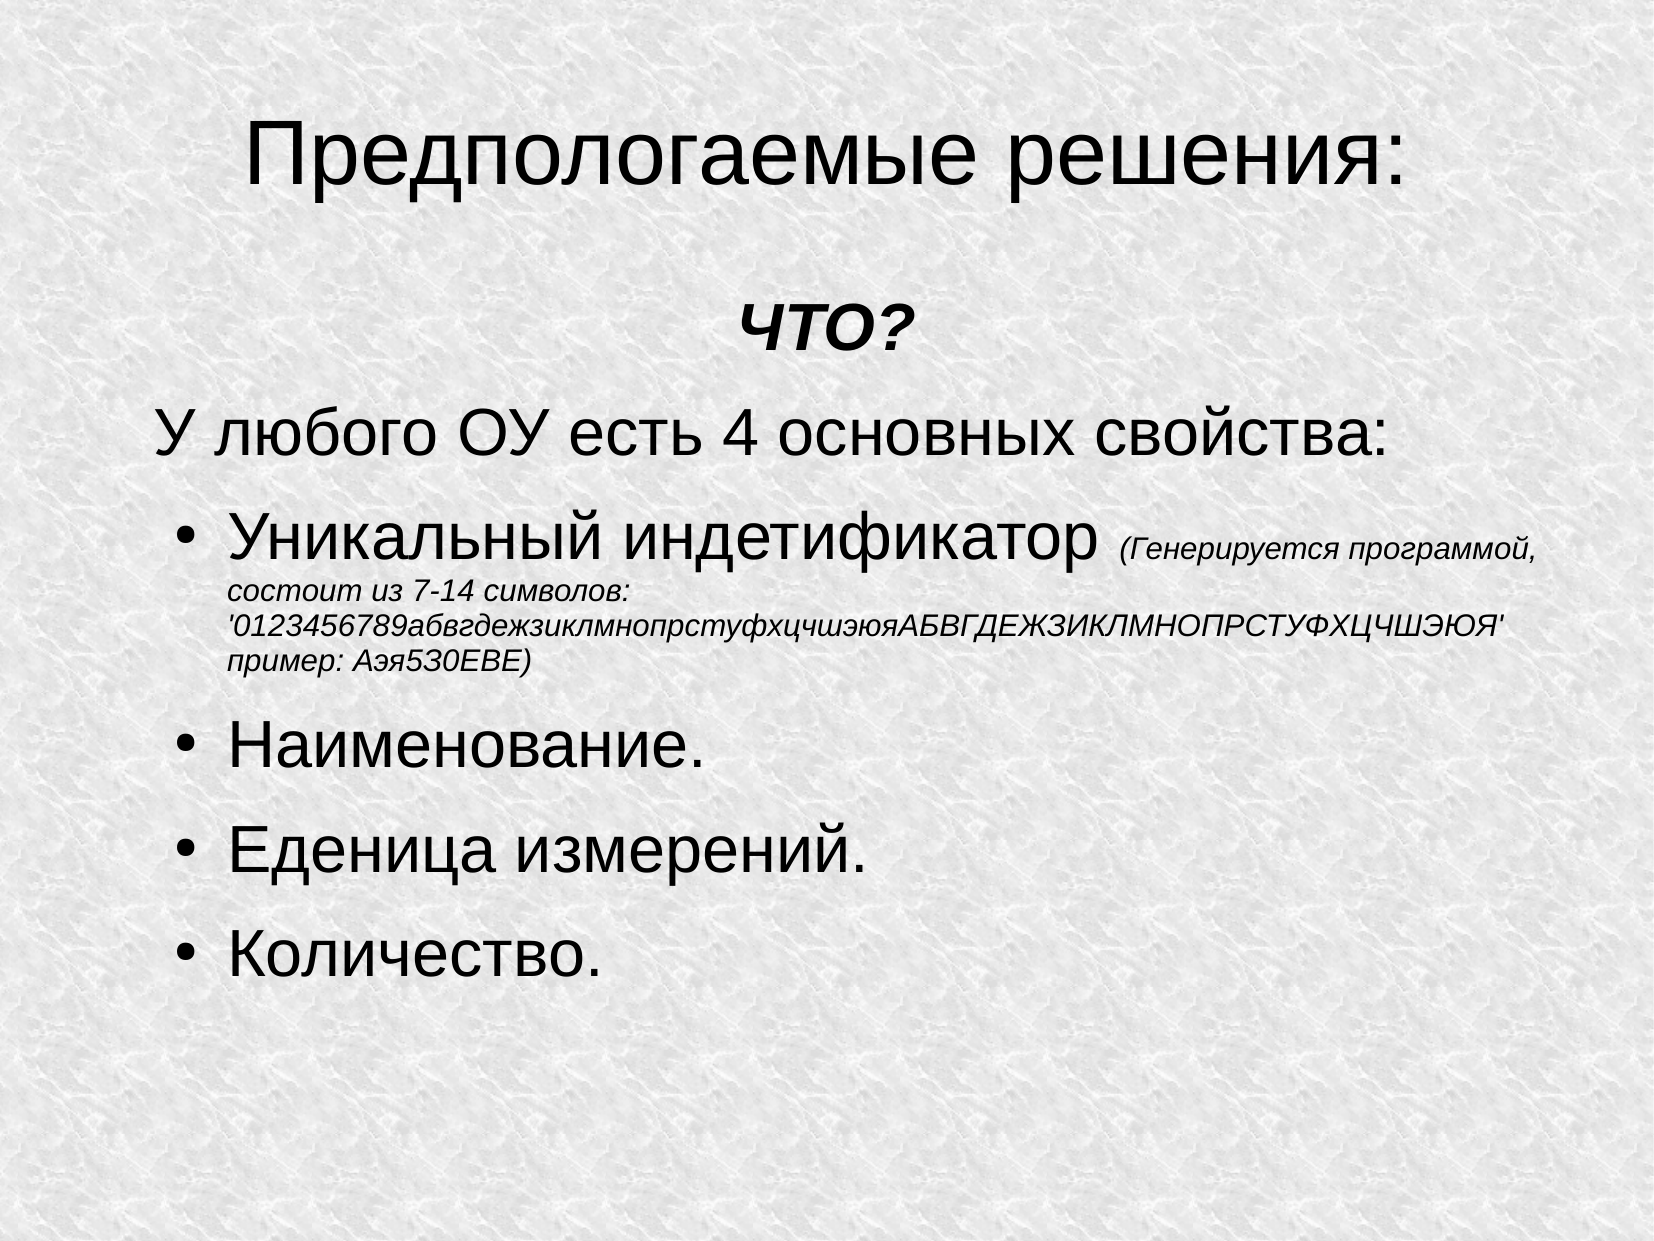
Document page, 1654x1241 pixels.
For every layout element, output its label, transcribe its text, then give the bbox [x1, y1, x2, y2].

list ЧТО? У любого ОУ есть 4 основных свойства: Уникальный индетификатор (Генерируется программой, состоит из 7-14 символов: '0123456789абвгдежзиклмнопрстуфхцчшэюяАБВГДЕЖЗИКЛМНОПРСТУФХЦЧШЭЮЯ' пример: Аэя5З0ЕВЕ) Наименование. Еденица измерений. Количество. [82, 290, 1571, 1010]
picture [0, 0, 1654, 1241]
title Предпологаемые решения: [82, 49, 1571, 257]
